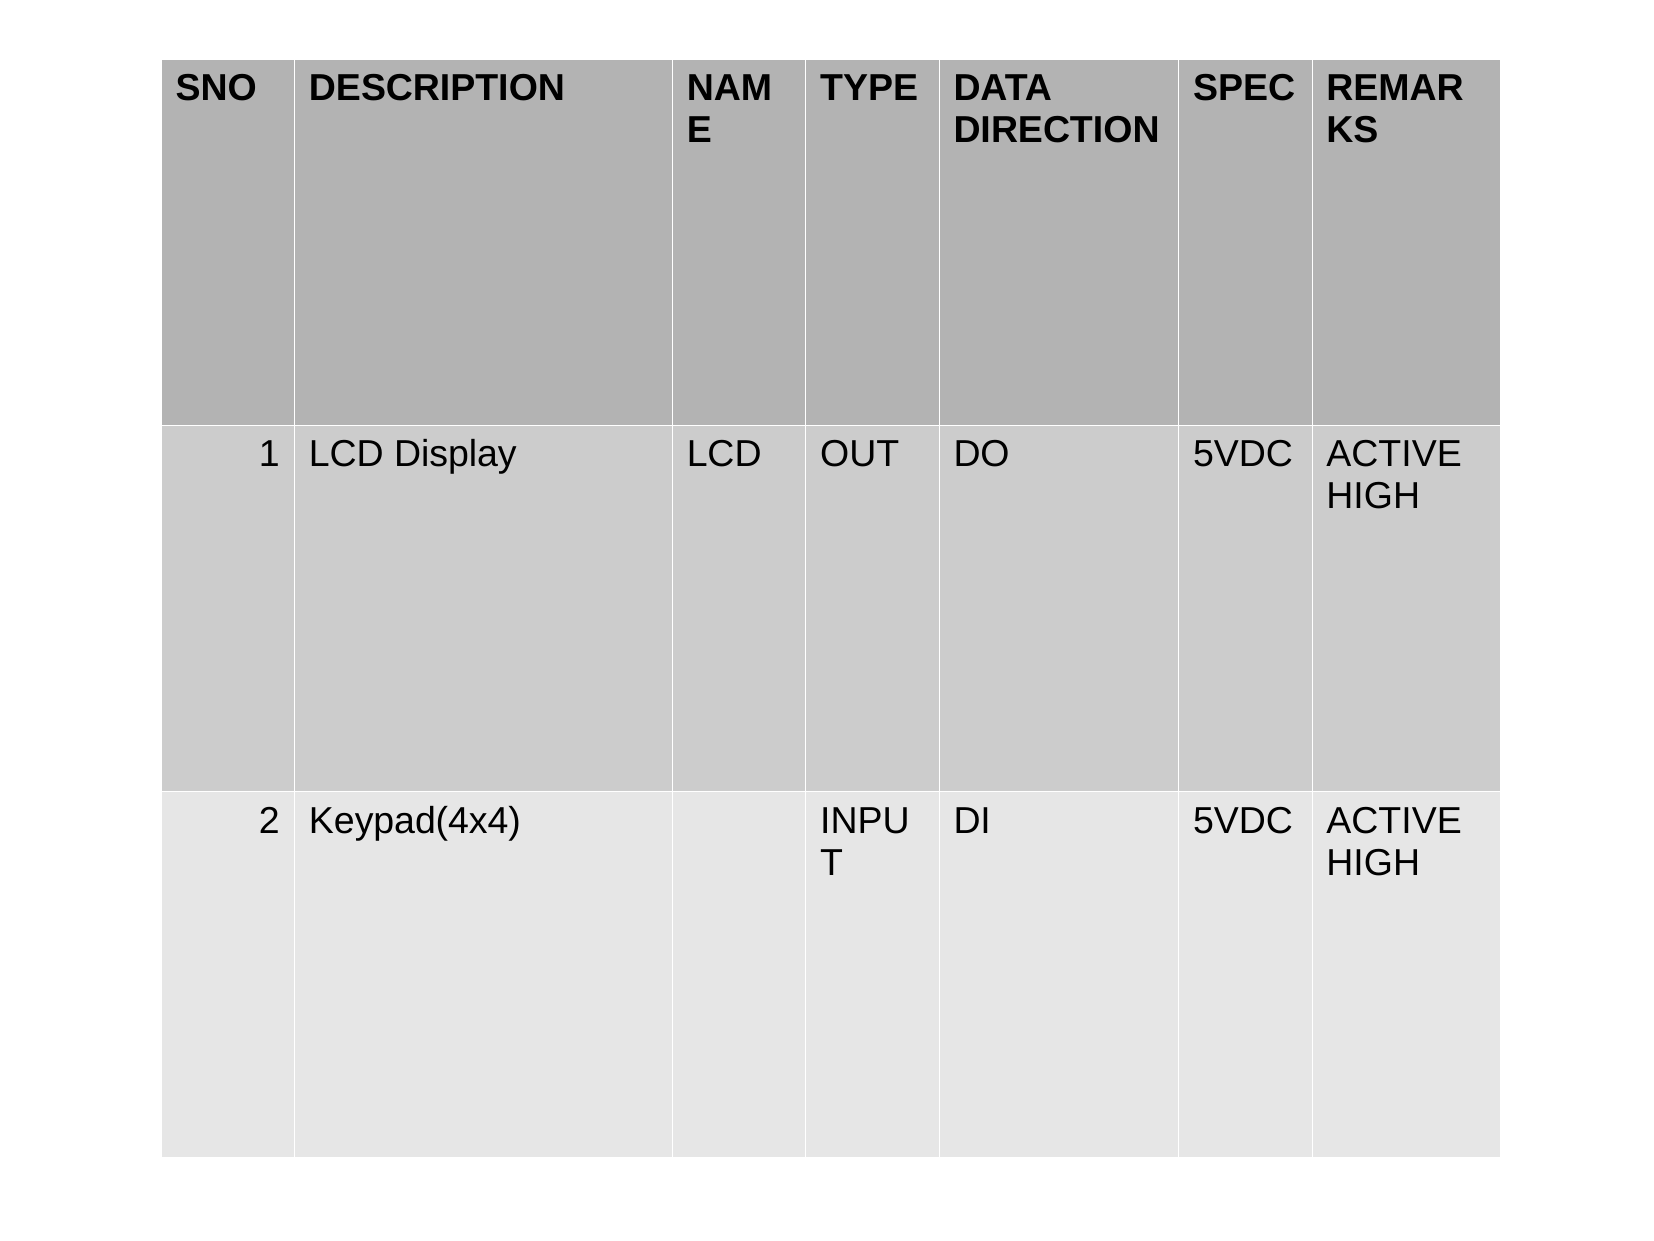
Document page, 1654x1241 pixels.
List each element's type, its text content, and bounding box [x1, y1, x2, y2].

table_cell ACTIVE HIGH [1313, 792, 1500, 1157]
table_cell ACTIVE HIGH [1313, 426, 1500, 791]
table_cell OUT [806, 426, 939, 791]
table_cell 5VDC [1179, 792, 1312, 1157]
table_cell INPUT [806, 792, 939, 1157]
table_header REMARKS [1313, 60, 1500, 425]
table_header SNO [162, 60, 294, 425]
table_cell 2 [162, 792, 294, 1157]
table_cell 1 [162, 426, 294, 791]
table_cell DO [940, 426, 1178, 791]
table_cell Keypad(4x4) [295, 792, 672, 1157]
table_header TYPE [806, 60, 939, 425]
table_header DESCRIPTION [295, 60, 672, 425]
table_cell LCD Display [295, 426, 672, 791]
table_cell 5VDC [1179, 426, 1312, 791]
table_cell LCD [673, 426, 805, 791]
table_cell DI [940, 792, 1178, 1157]
table_header SPEC [1179, 60, 1312, 425]
table_header DATA DIRECTION [940, 60, 1178, 425]
table_cell [673, 792, 805, 1157]
table_header NAME [673, 60, 805, 425]
